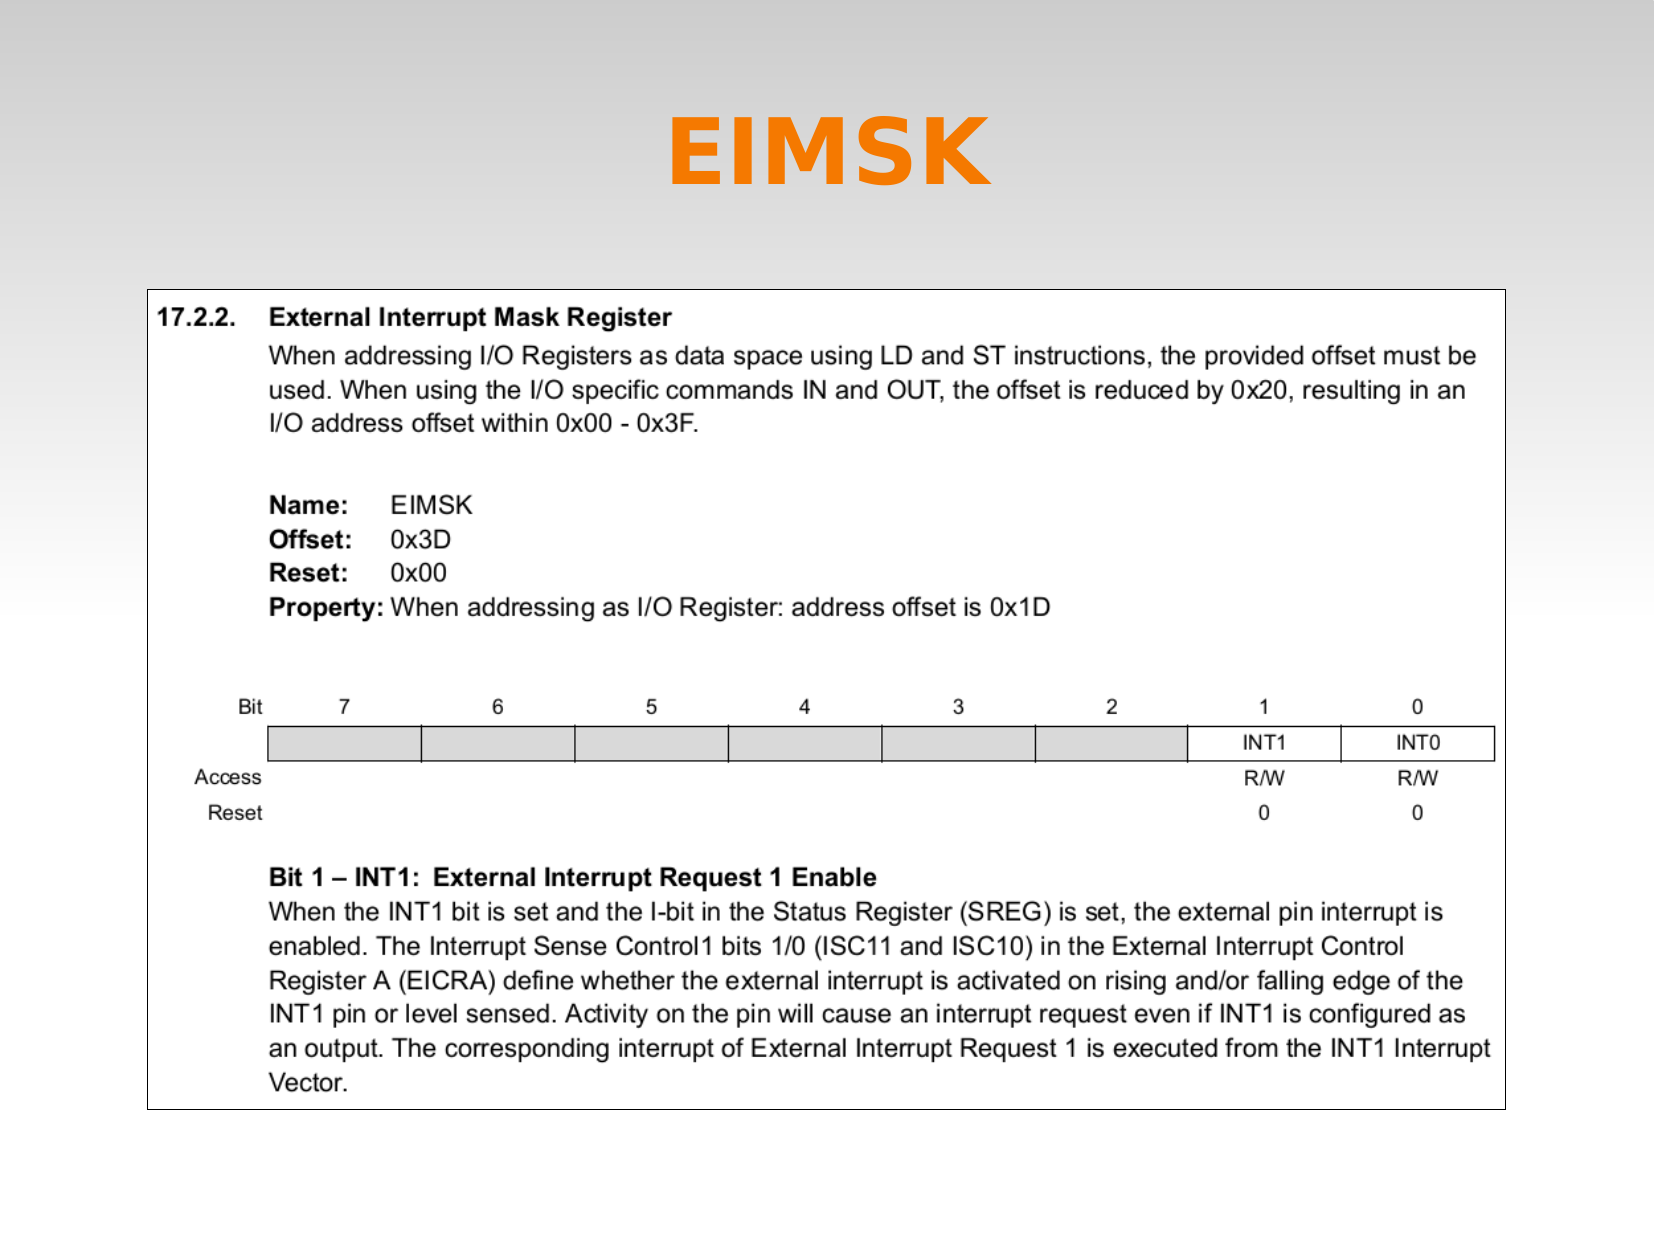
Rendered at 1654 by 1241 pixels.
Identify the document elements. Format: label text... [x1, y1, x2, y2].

title EIMSK [82, 49, 1571, 257]
picture [147, 289, 1506, 1110]
